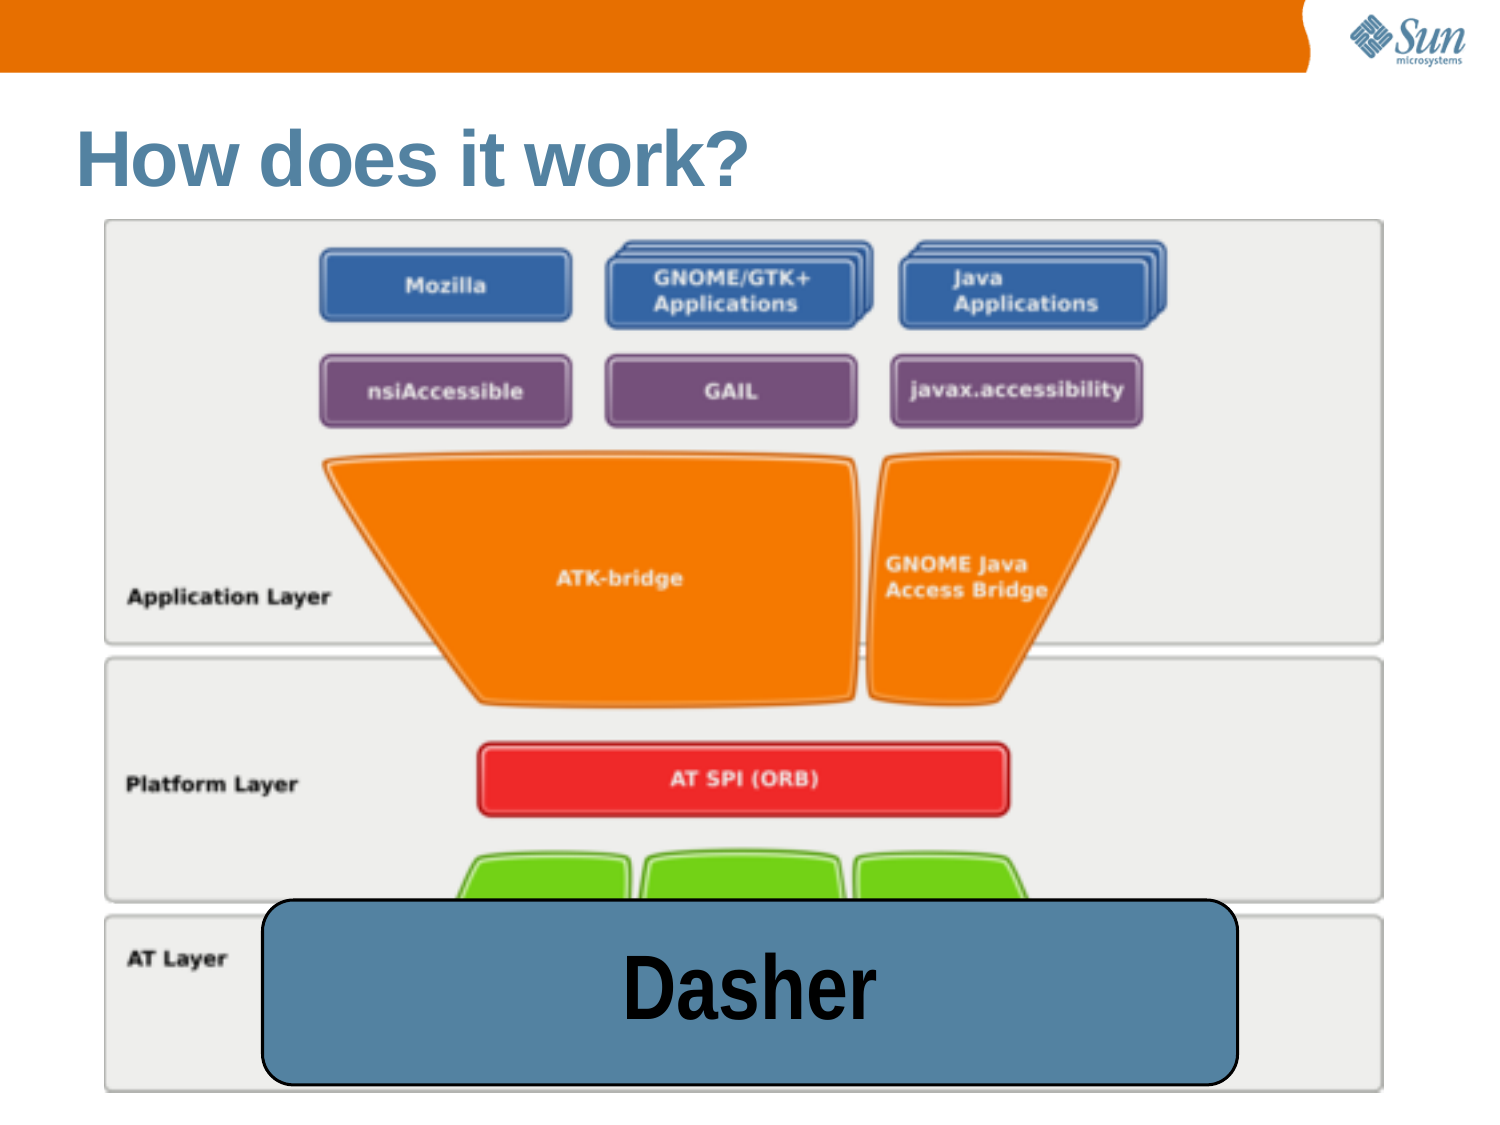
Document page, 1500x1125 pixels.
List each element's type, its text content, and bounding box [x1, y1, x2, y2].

title How does it work? [75, 122, 1438, 228]
text_box Dasher [262, 900, 1238, 1085]
picture [0, 0, 1500, 75]
picture [104, 219, 1384, 1093]
